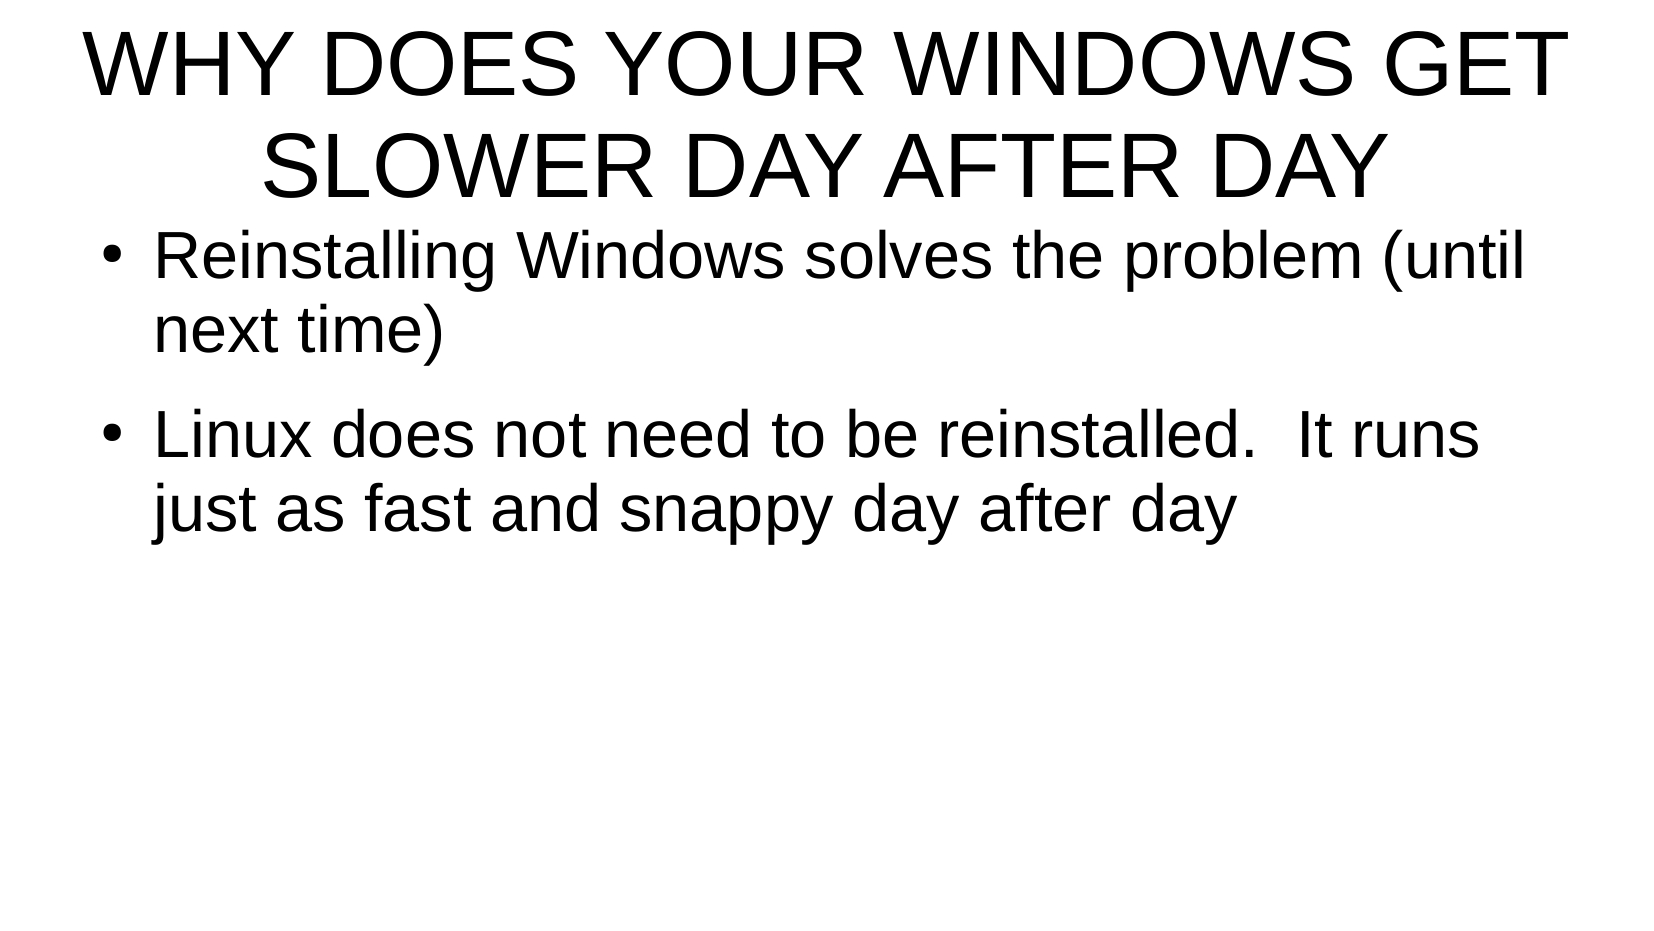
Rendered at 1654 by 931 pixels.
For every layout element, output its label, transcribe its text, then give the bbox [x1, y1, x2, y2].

list Reinstalling Windows solves the problem (until next time) Linux does not need to be reinstalled. It runs just as fast and snappy day after day [82, 217, 1571, 758]
title WHY DOES YOUR WINDOWS GET SLOWER DAY AFTER DAY [82, 12, 1571, 217]
